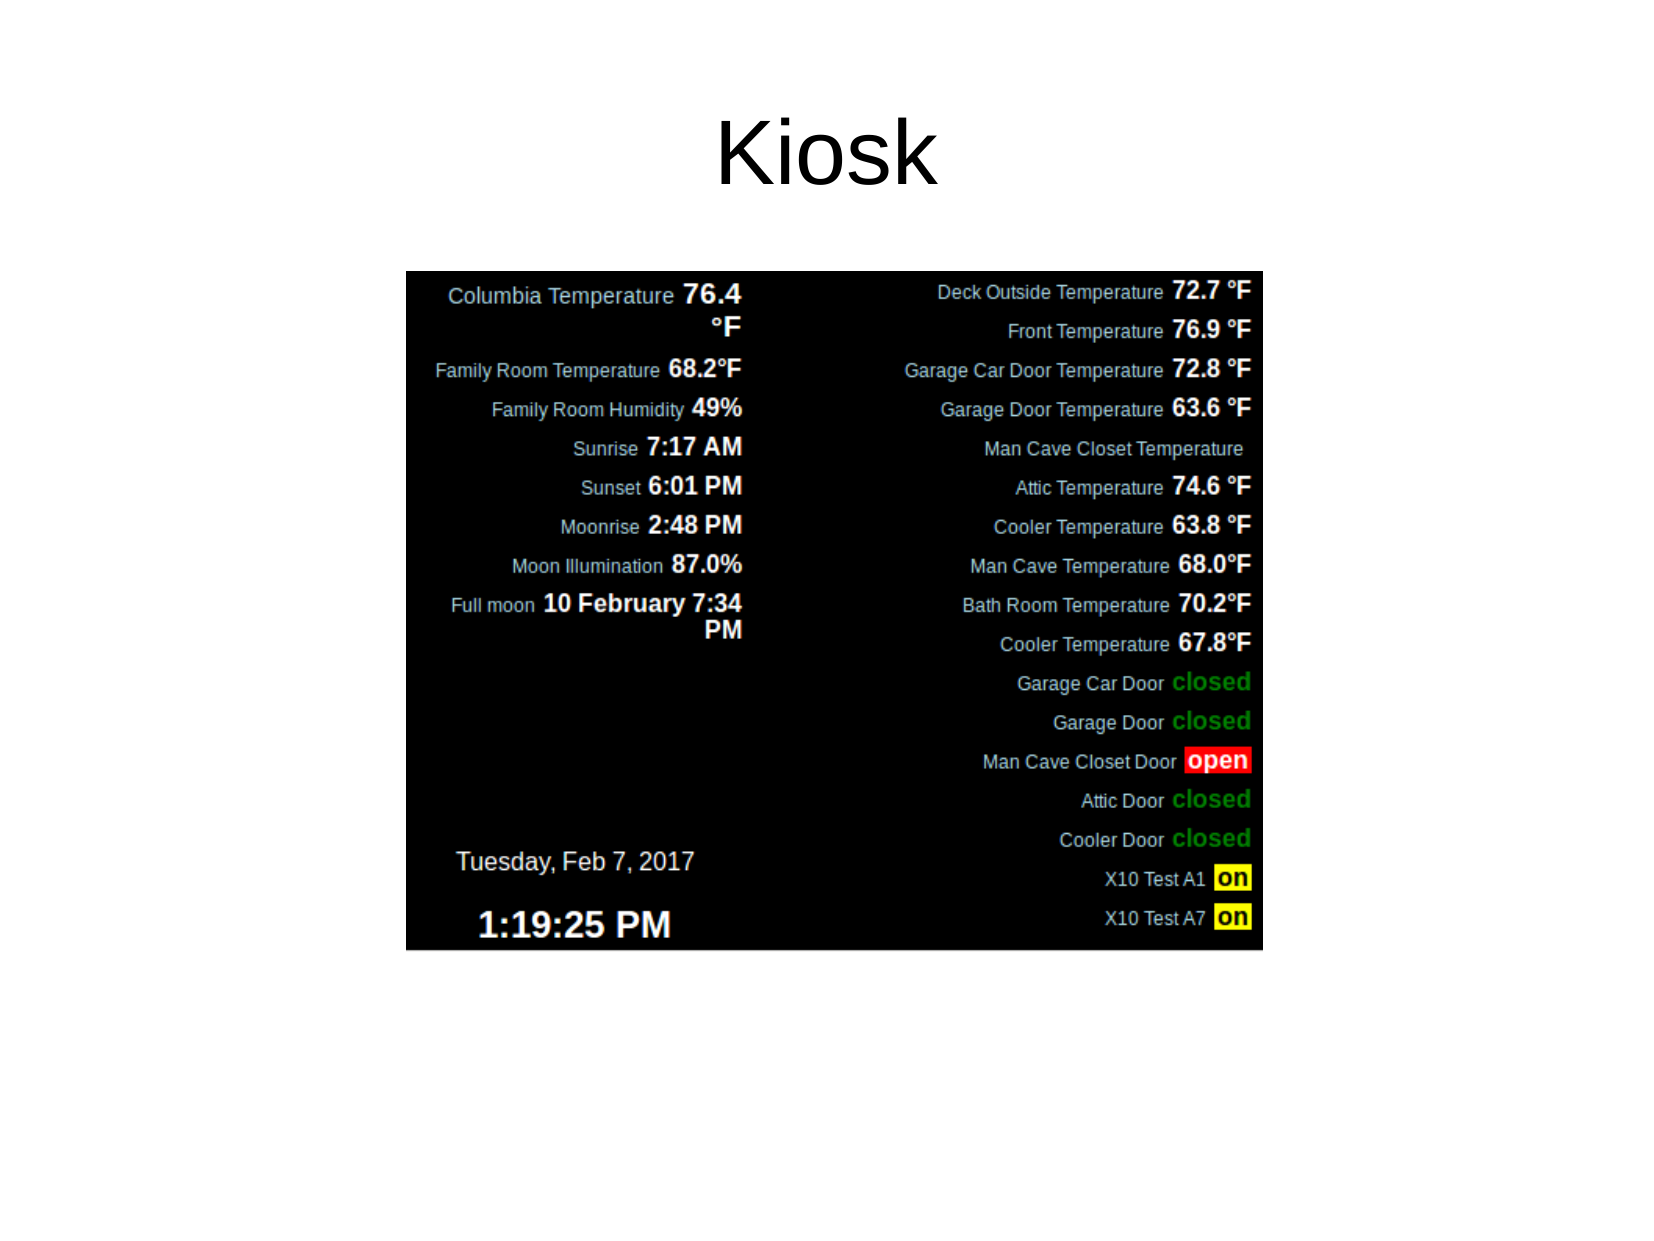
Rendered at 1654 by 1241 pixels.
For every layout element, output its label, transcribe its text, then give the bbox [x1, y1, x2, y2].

title Kiosk [82, 49, 1571, 257]
picture [406, 271, 1263, 952]
